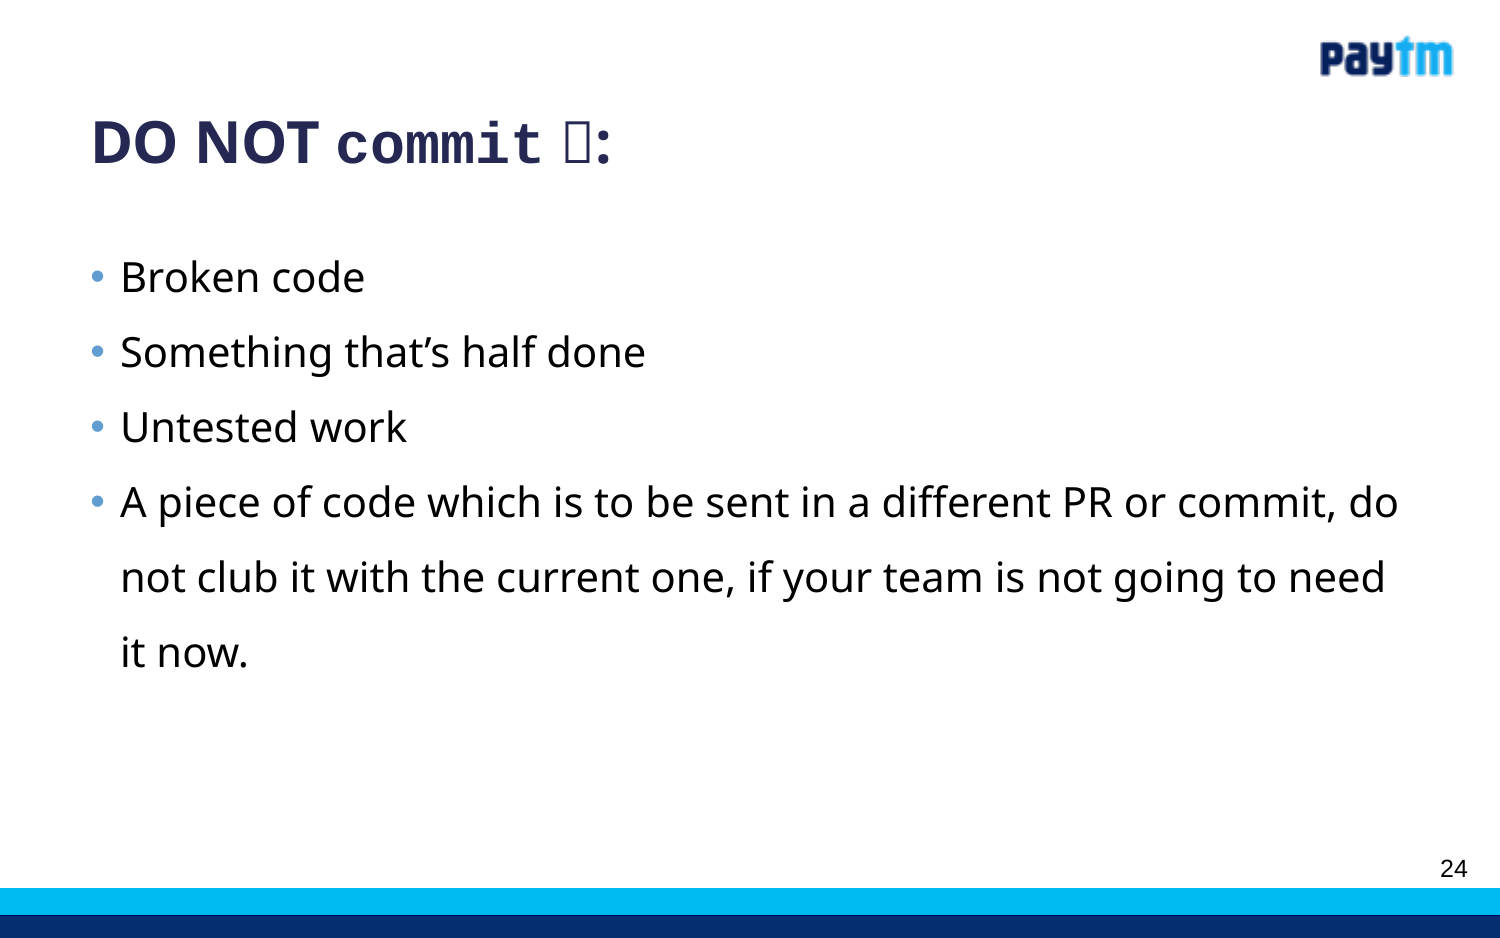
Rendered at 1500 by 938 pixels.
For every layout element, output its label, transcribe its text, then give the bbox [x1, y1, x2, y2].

picture [0, 916, 1500, 938]
list Broken code Something that’s half done Untested work A piece of code which is to be sent in a different PR or commit, do not club it with the current one, if your team is not going to need it now. [75, 218, 1425, 886]
slide_number 1 [1383, 845, 1484, 891]
title DO NOT commit ❌: [75, 72, 1425, 209]
picture [1319, 33, 1456, 79]
